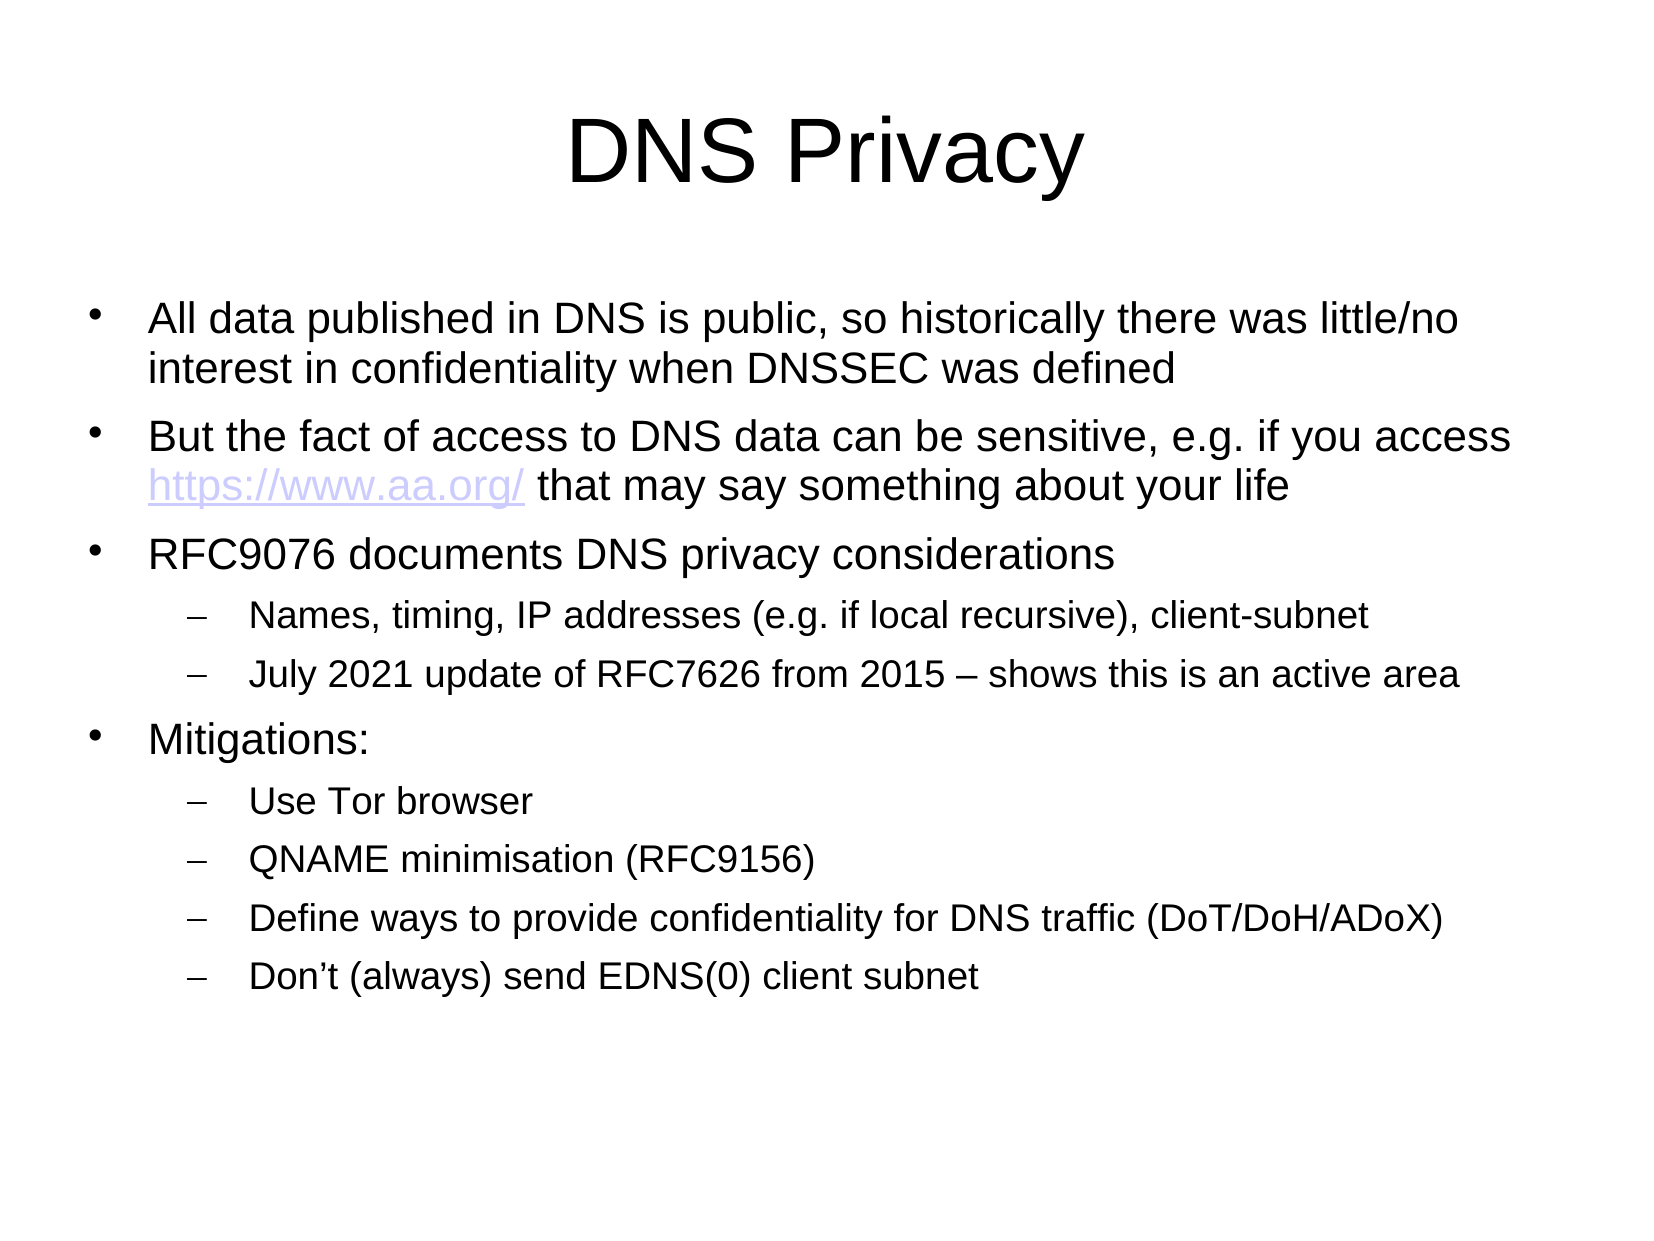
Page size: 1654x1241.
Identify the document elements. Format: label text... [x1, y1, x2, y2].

list All data published in DNS is public, so historically there was little/no interest in confidentiality when DNSSEC was defined But the fact of access to DNS data can be sensitive, e.g. if you access https://www.aa.org/ that may say something about your life RFC9076 documents DNS privacy considerations Names, timing, IP addresses (e.g. if local recursive), client-subnet July 2021 update of RFC7626 from 2015 – shows this is an active area Mitigations: Use Tor browser QNAME minimisation (RFC9156) Define ways to provide confidentiality for DNS traffic (DoT/DoH/ADoX) Don’t (always) send EDNS(0) client subnet [88, 290, 1575, 1009]
title DNS Privacy [82, 49, 1570, 256]
